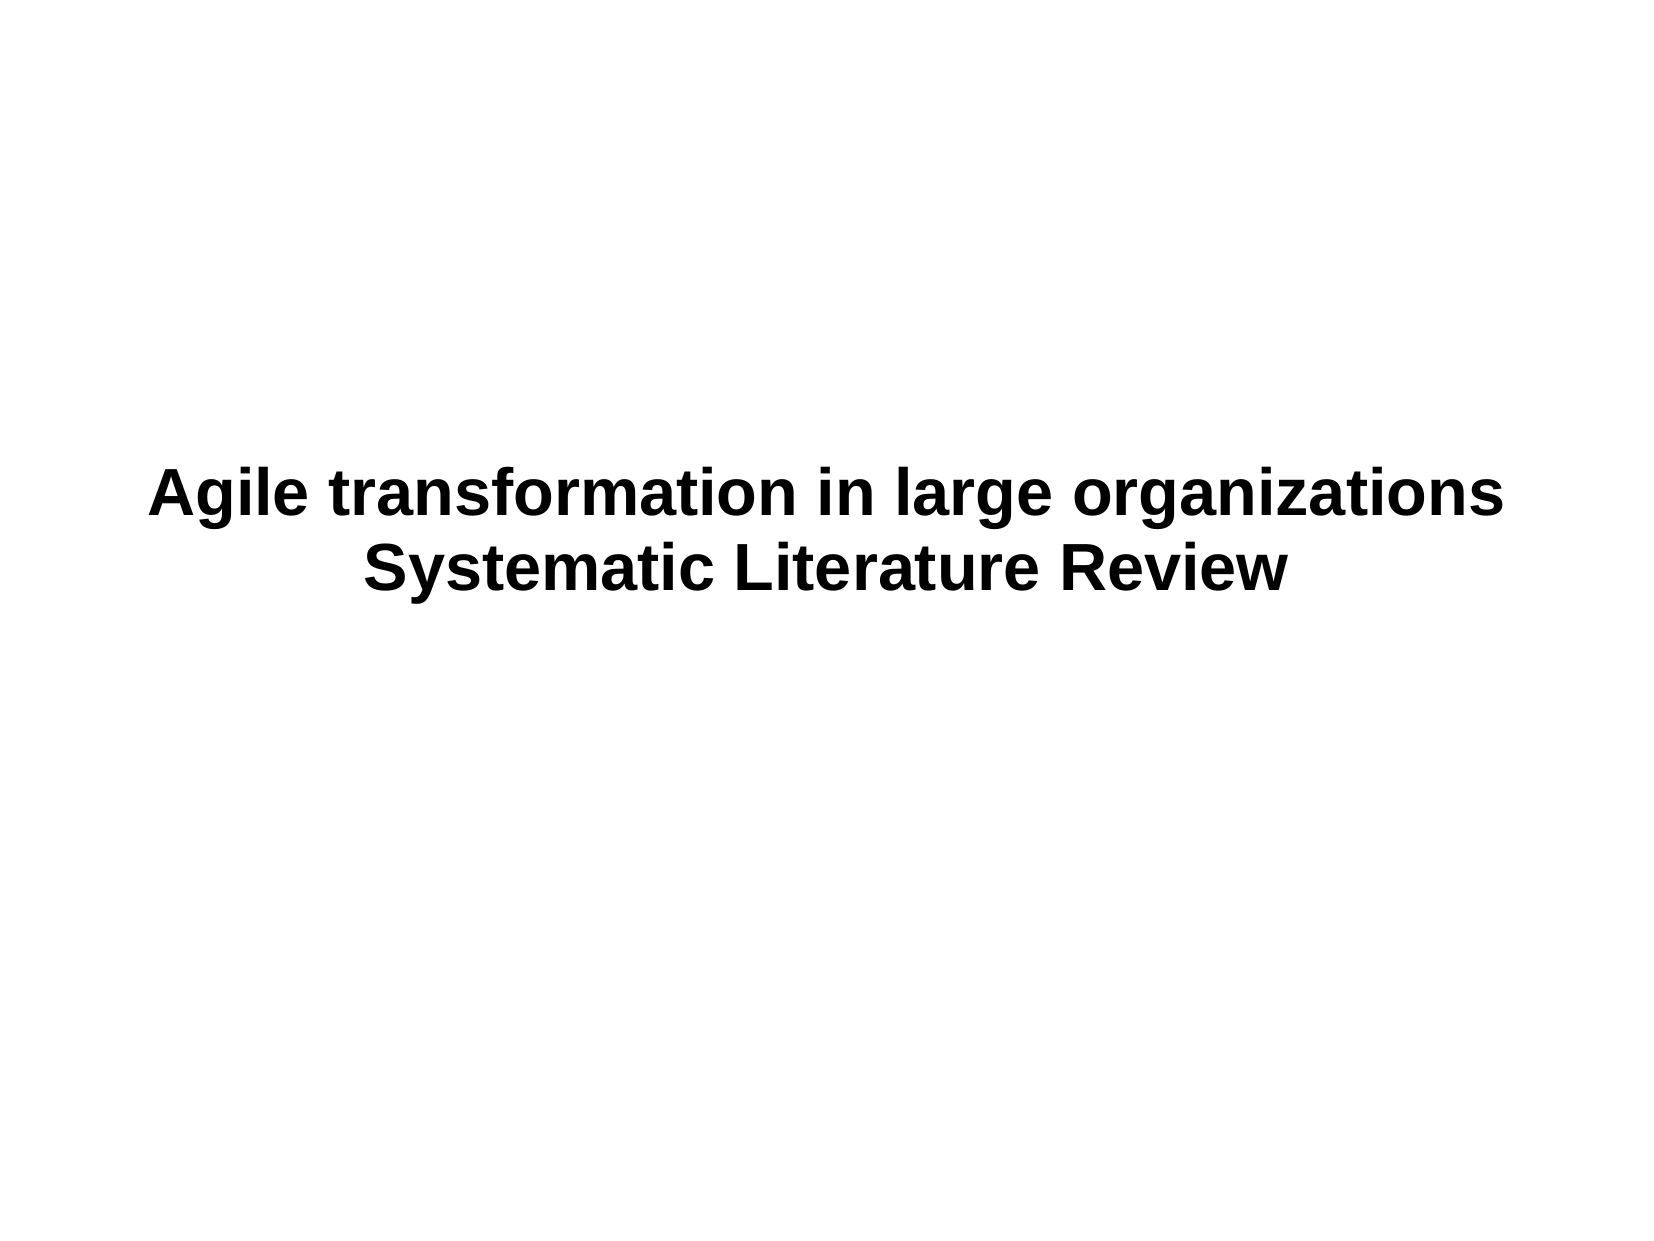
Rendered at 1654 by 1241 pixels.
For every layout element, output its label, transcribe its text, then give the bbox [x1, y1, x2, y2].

subtitle Agile transformation in large organizations Systematic Literature Review [82, 49, 1571, 1010]
